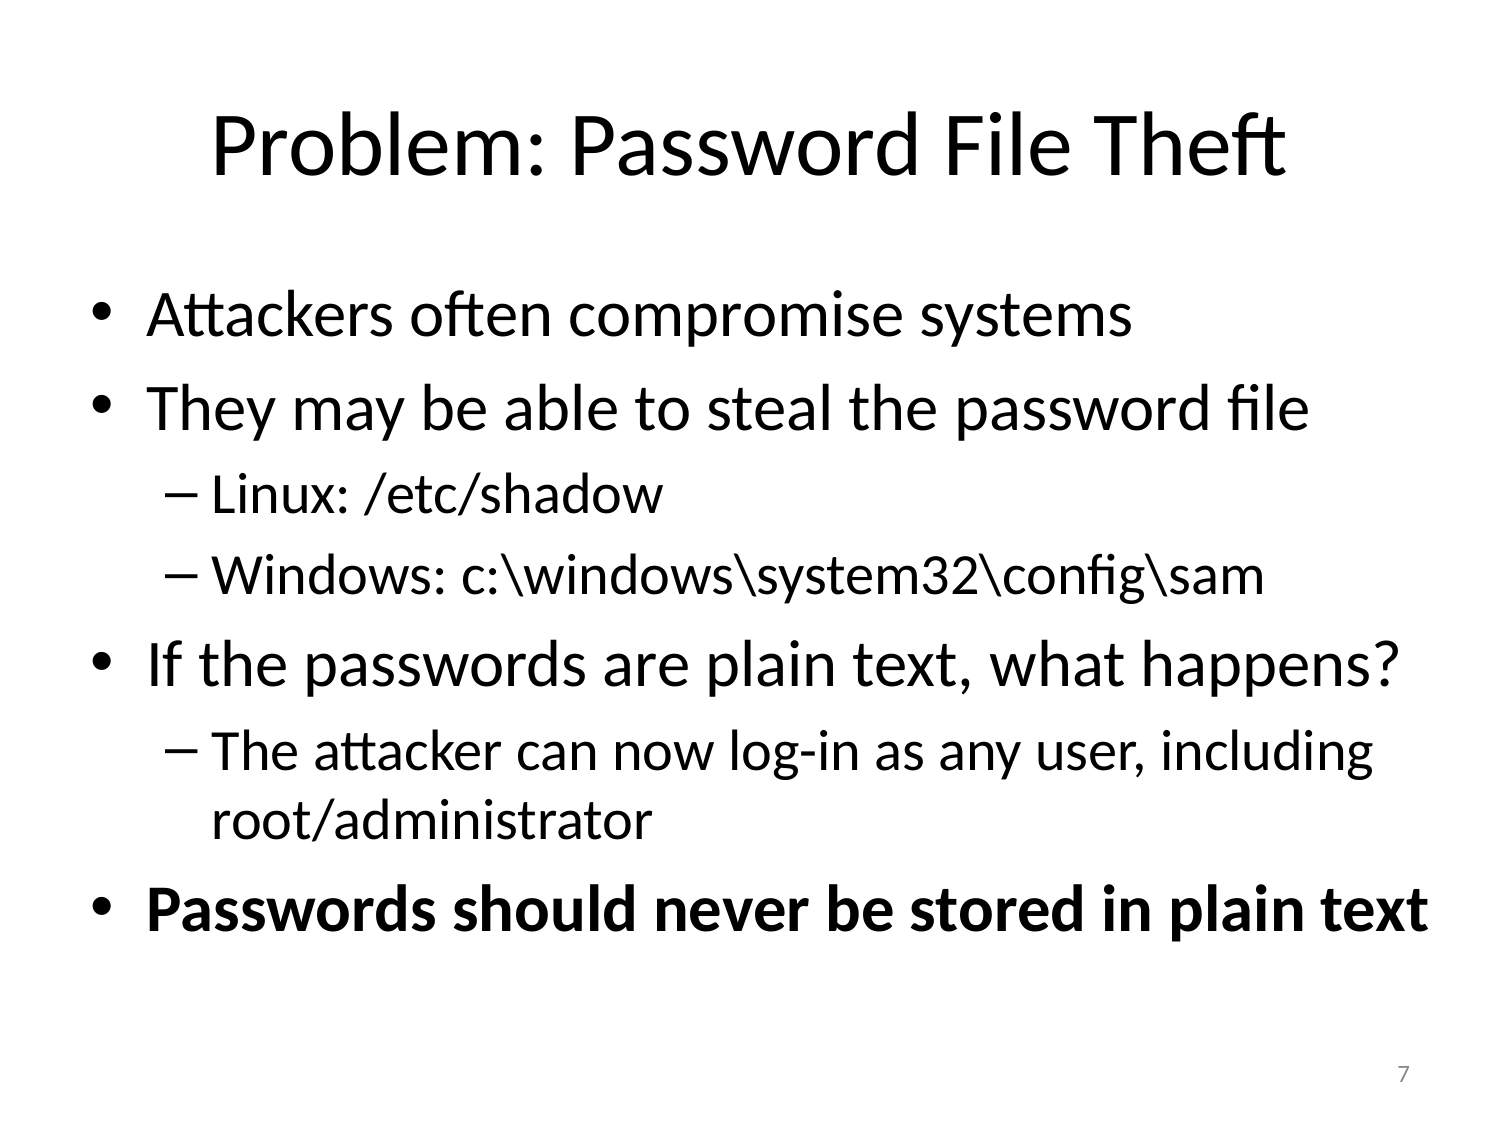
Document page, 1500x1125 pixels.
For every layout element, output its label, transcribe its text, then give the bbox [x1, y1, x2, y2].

list Attackers often compromise systems They may be able to steal the password file Linux: /etc/shadow Windows: c:\windows\system32\config\sam If the passwords are plain text, what happens? The attacker can now log-in as any user, including root/administrator Passwords should never be stored in plain text [75, 262, 1468, 1005]
title Problem: Password File Theft [75, 45, 1425, 233]
slide_number 1 [1074, 1042, 1425, 1103]
